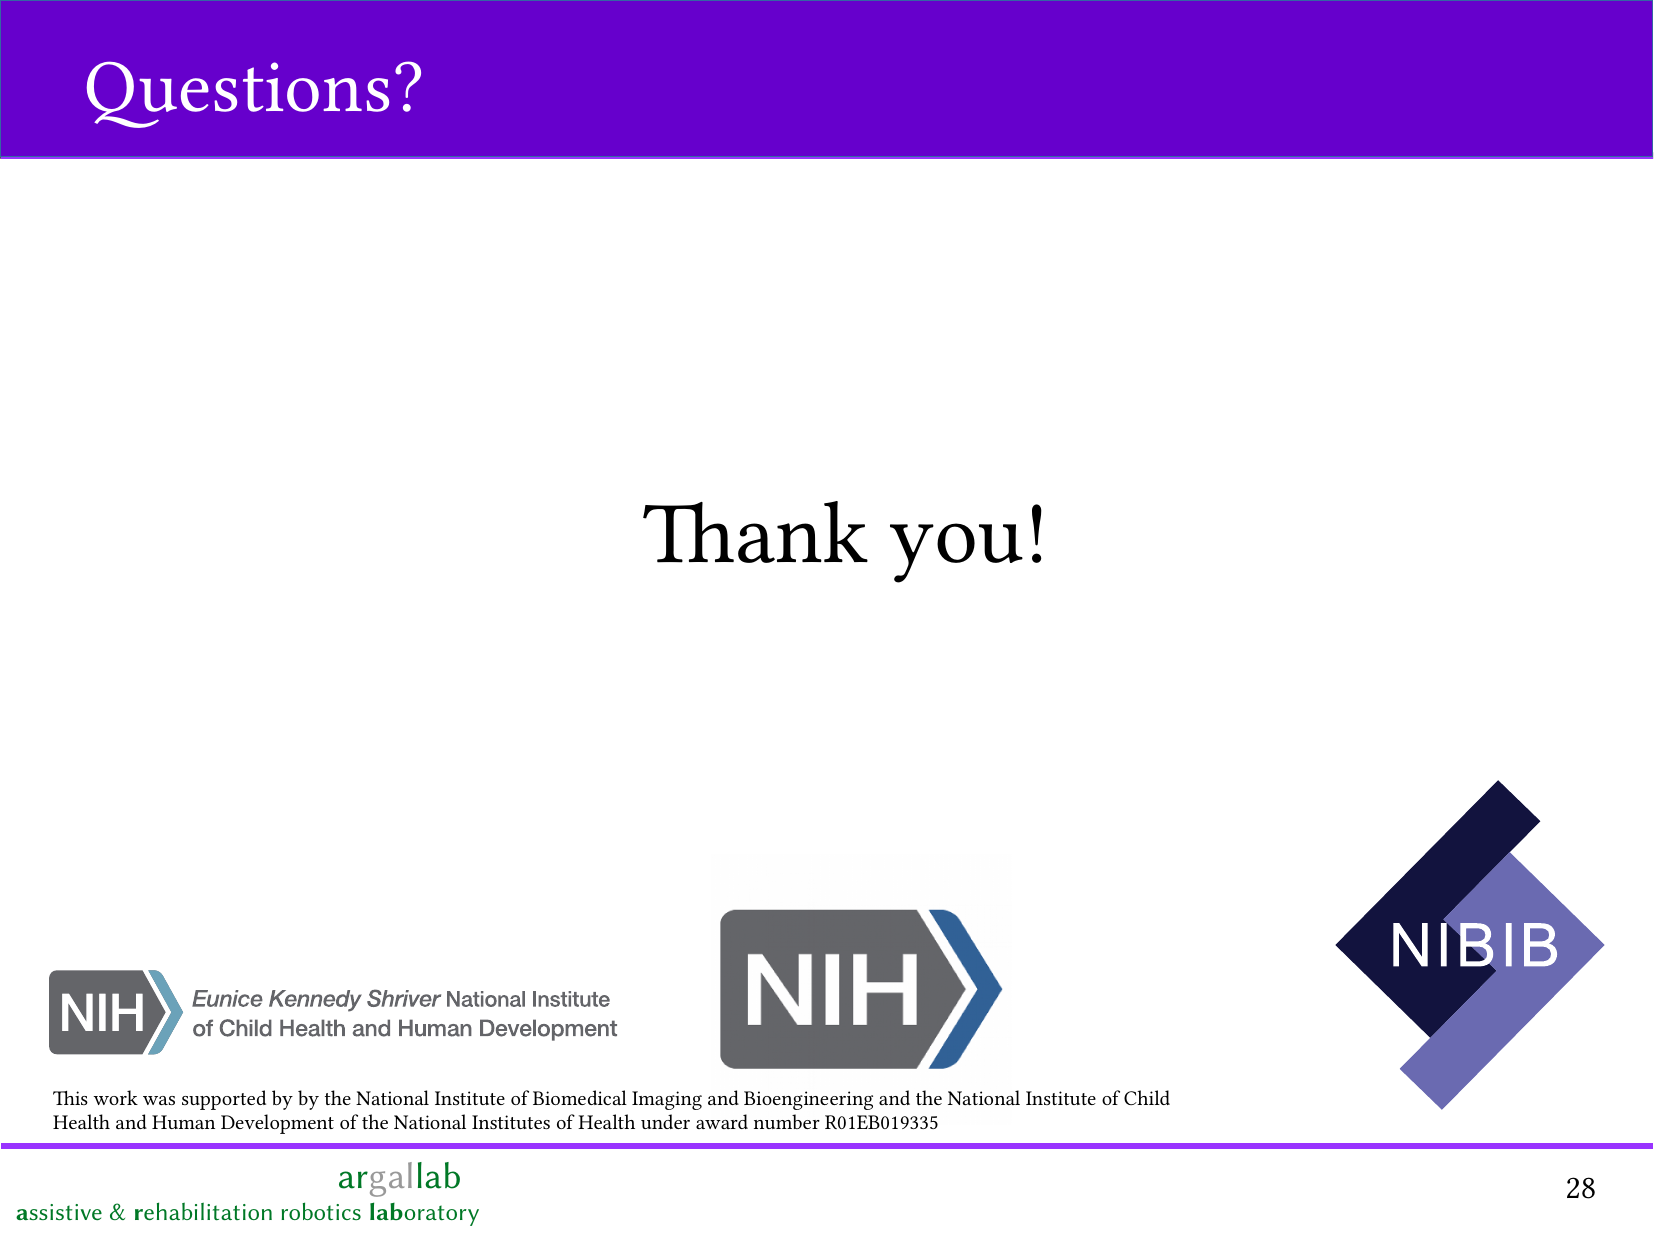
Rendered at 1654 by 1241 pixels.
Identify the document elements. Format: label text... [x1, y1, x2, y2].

picture [711, 854, 1012, 1080]
picture [33, 954, 633, 1069]
text_box This work was supported by by the National Institute of Biomedical Imaging and Bioengineering and the National Institute of Child Health and Human Development of the National Institutes of Health under award number R01EB019335 [38, 1080, 1210, 1143]
picture [1335, 780, 1606, 1111]
text_box Questions? [69, 36, 1621, 138]
text_box Thank you! [629, 476, 1065, 592]
